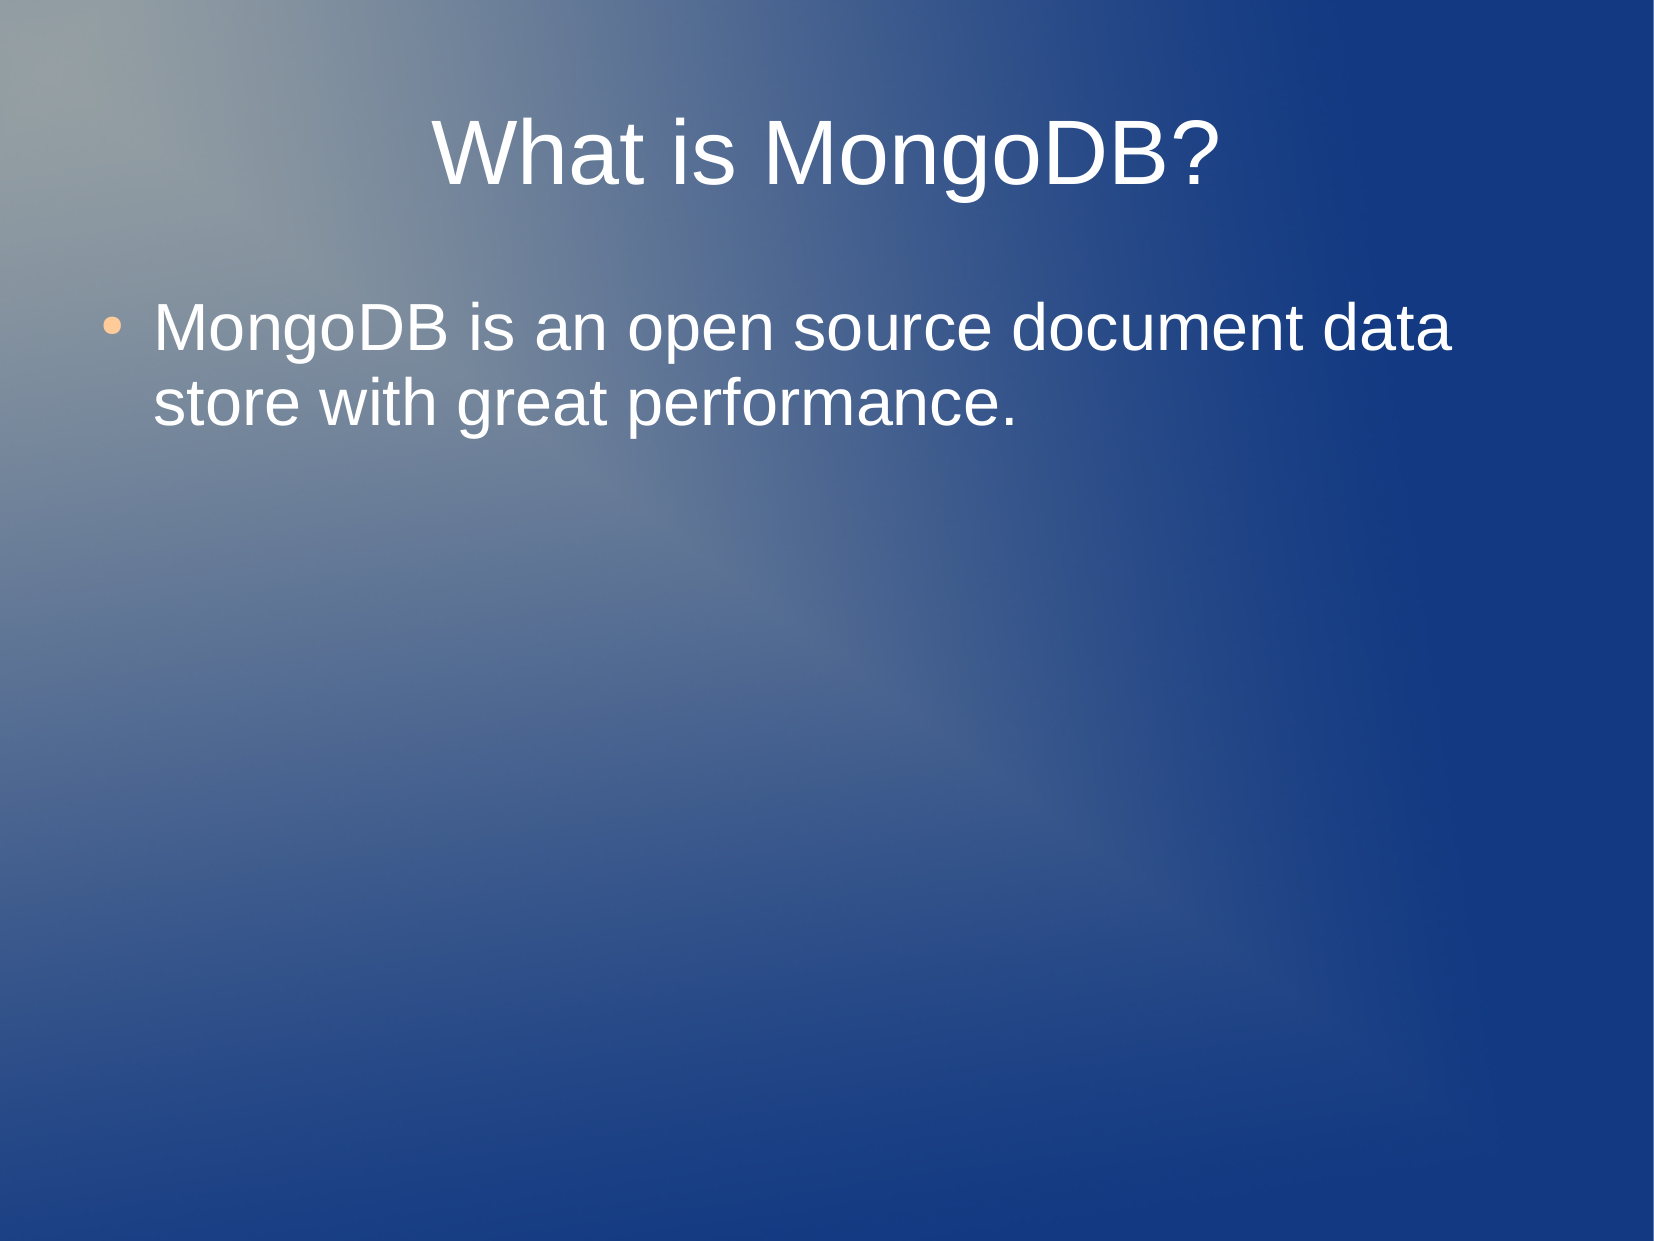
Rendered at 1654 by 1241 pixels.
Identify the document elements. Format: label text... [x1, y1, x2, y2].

title What is MongoDB? [82, 49, 1571, 257]
list MongoDB is an open source document data store with great performance. [82, 290, 1571, 1109]
picture [0, 0, 1654, 1241]
